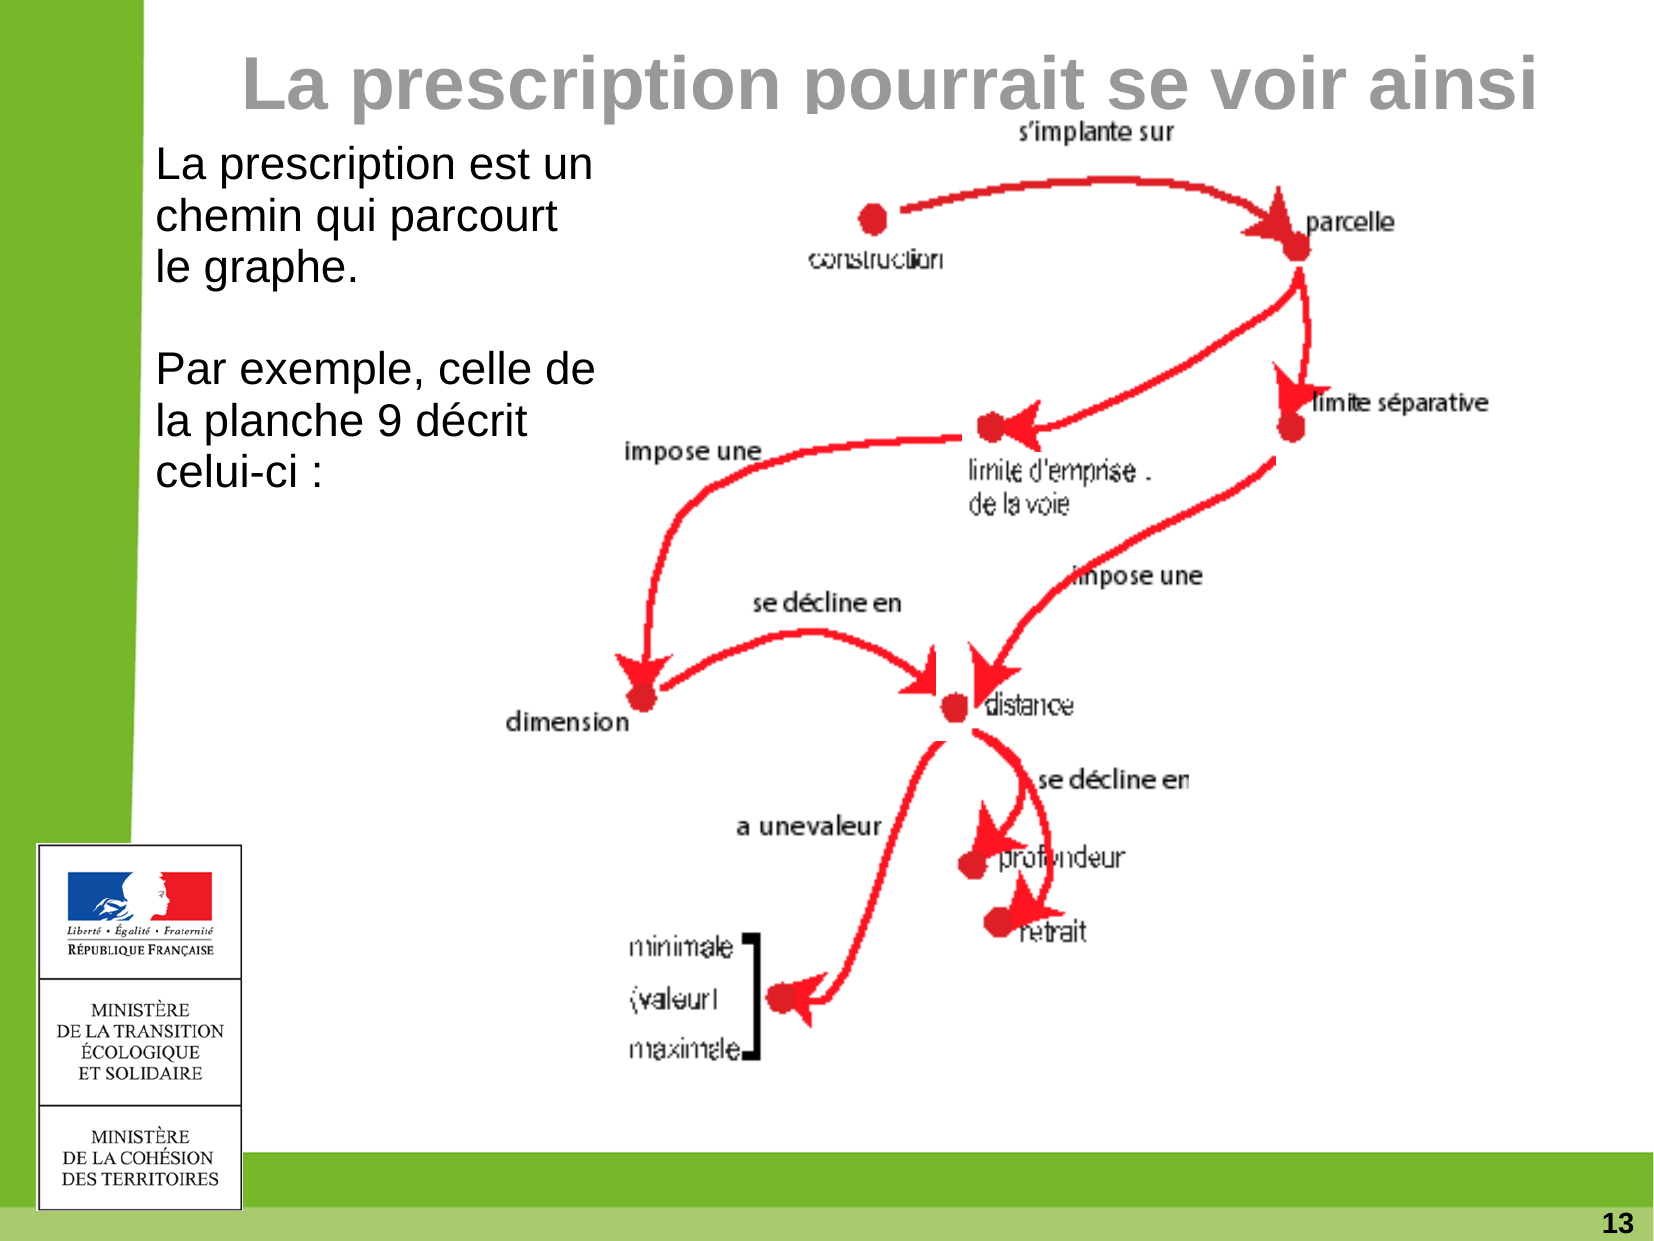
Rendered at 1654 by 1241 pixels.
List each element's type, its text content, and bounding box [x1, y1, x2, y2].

title La prescription pourrait se voir ainsi [146, 0, 1635, 178]
text_box La prescription est un chemin qui parcourt le graphe. Par exemple, celle de la planche 9 décrit celui-ci : [140, 130, 618, 540]
picture [0, 0, 1654, 1241]
